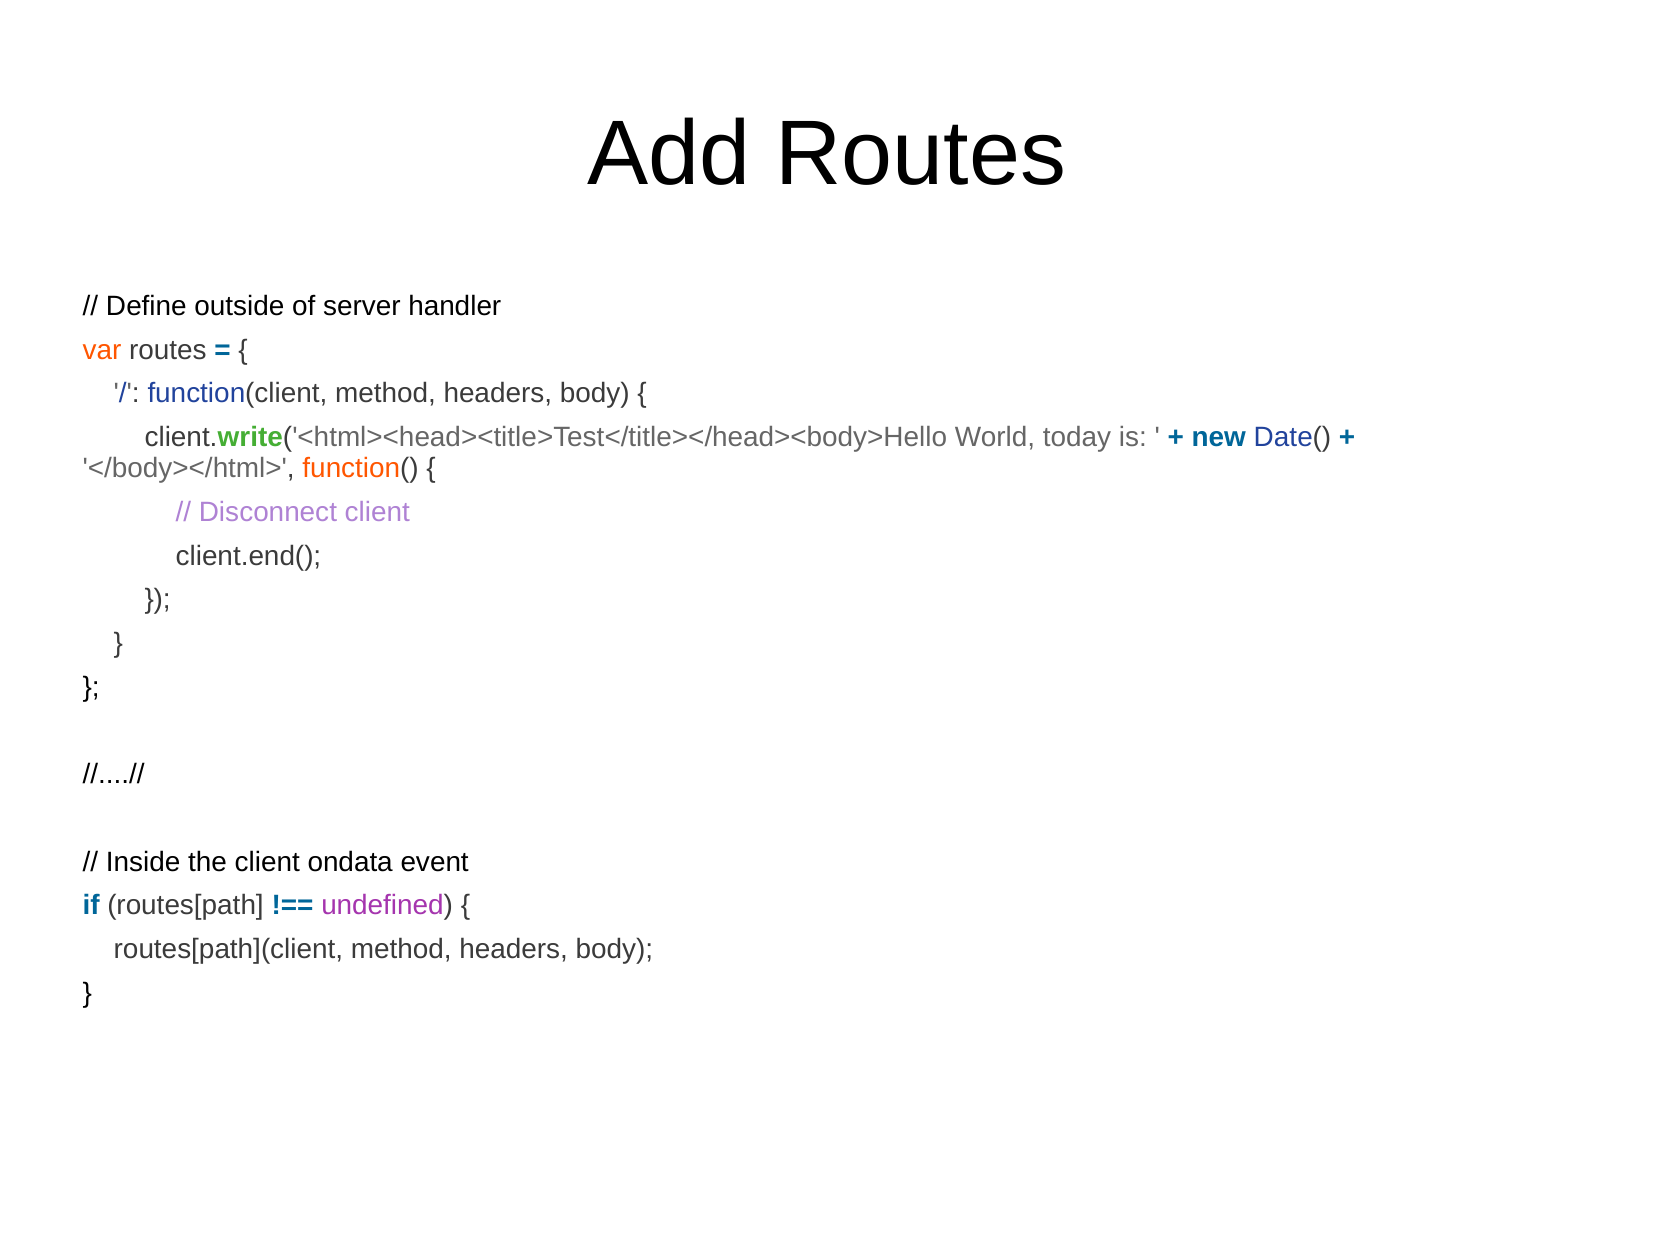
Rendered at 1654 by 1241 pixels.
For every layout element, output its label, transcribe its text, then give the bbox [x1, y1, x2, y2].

list // Define outside of server handler var routes = { '/': function(client, method, headers, body) { client.write('<html><head><title>Test</title></head><body>Hello World, today is: ' + new Date() + '</body></html>', function() { // Disconnect client client.end(); }); } }; //....// // Inside the client ondata event if (routes[path] !== undefined) { routes[path](client, method, headers, body); } [82, 290, 1571, 1010]
title Add Routes [82, 49, 1571, 257]
